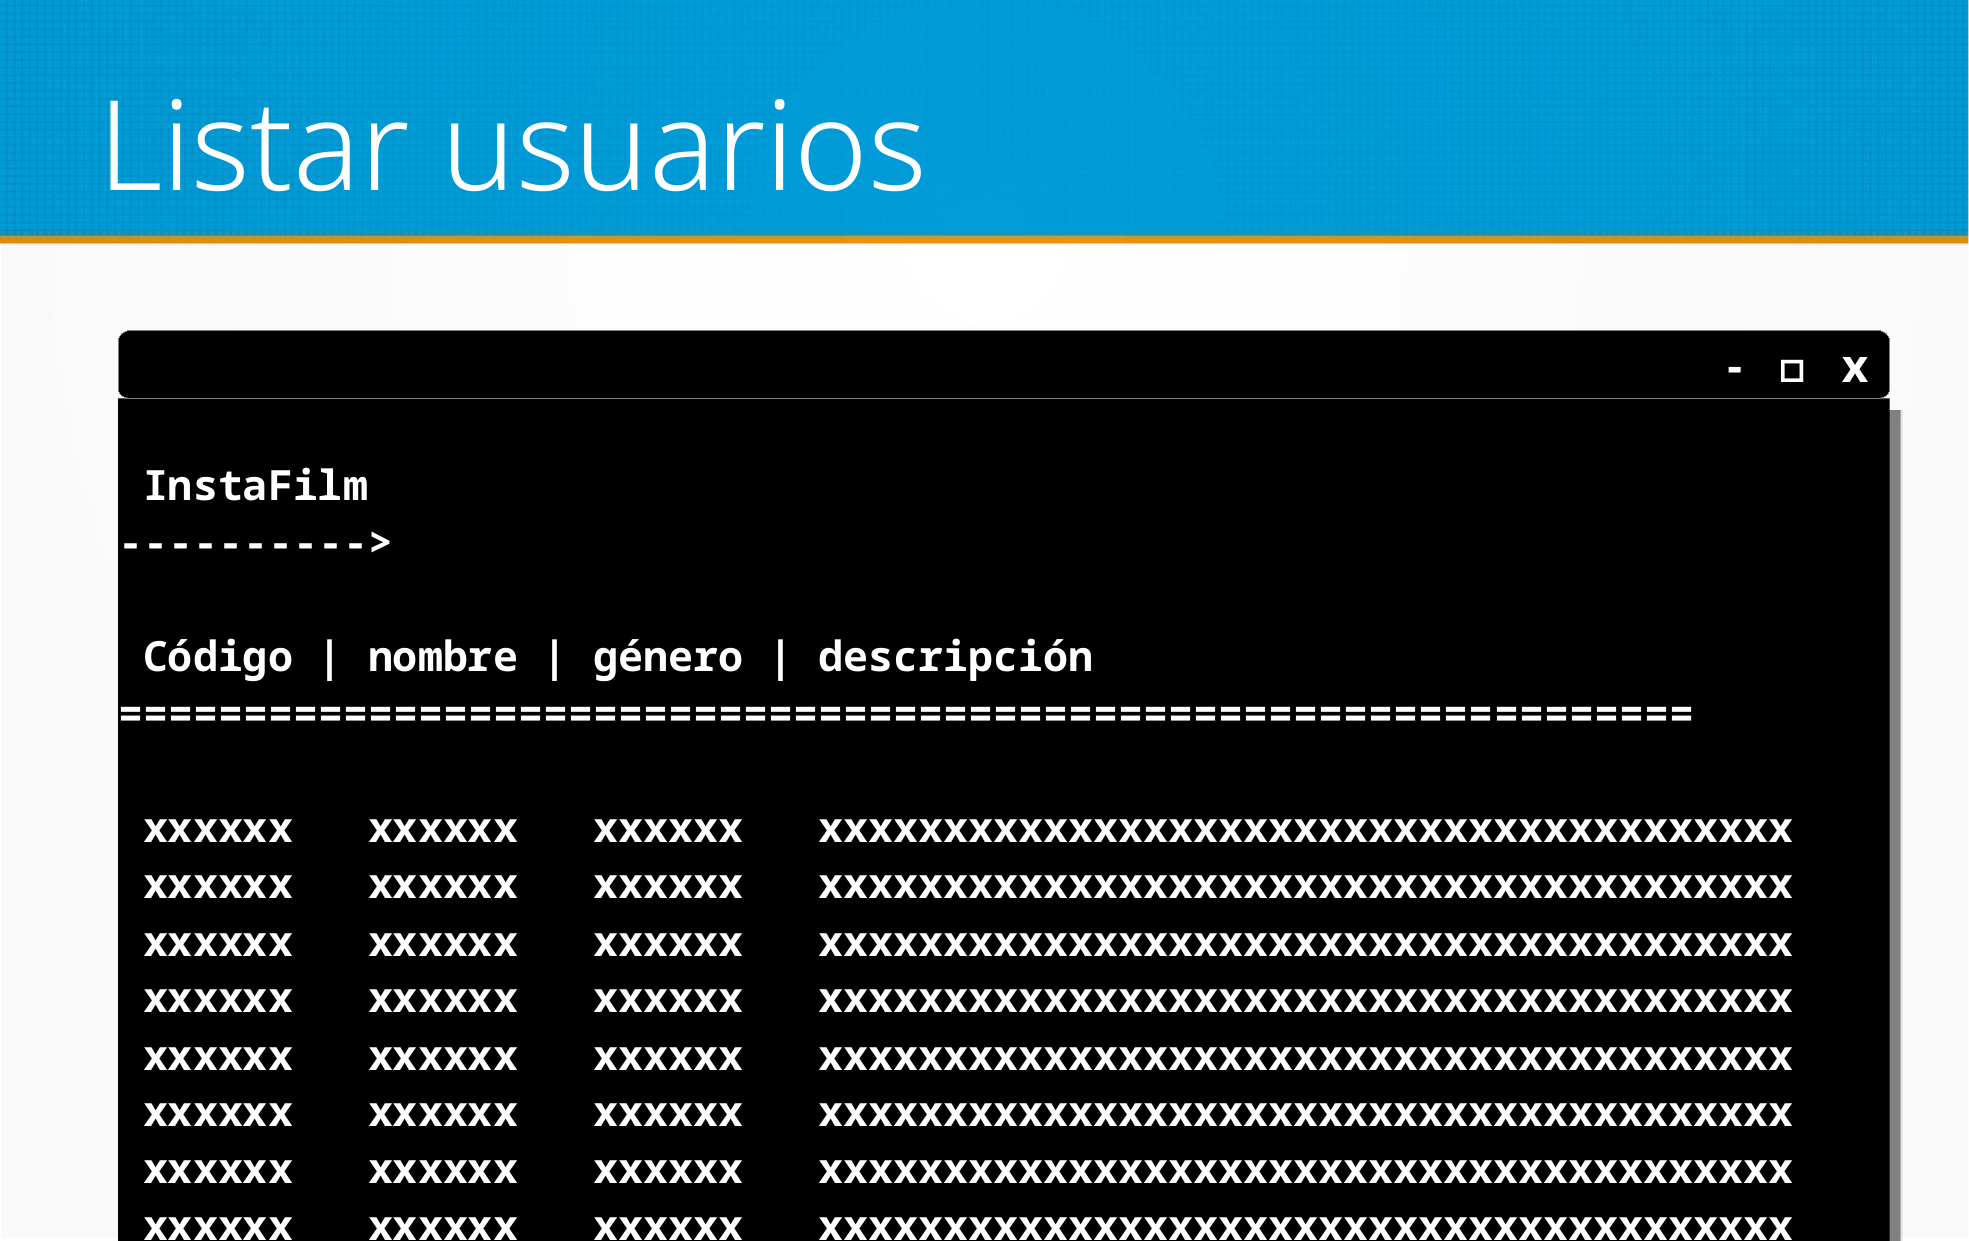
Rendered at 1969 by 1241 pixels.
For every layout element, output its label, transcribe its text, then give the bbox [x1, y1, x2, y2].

picture [0, 233, 1969, 1241]
title Listar usuarios [98, 19, 1870, 227]
text_box InstaFilm ----------> Código | nombre | género | descripción =============================================================== xxxxxx xxxxxx xxxxxx xxxxxxxxxxxxxxxxxxxxxxxxxxxxxxxxxxxxxxx xxxxxx xxxxxx xxxxxx xxxxxxxxxxxxxxxxxxxxxxxxxxxxxxxxxxxxxxx xxxxxx xxxxxx xxxxxx xxxxxxxxxxxxxxxxxxxxxxxxxxxxxxxxxxxxxxx xxxxxx xxxxxx xxxxxx xxxxxxxxxxxxxxxxxxxxxxxxxxxxxxxxxxxxxxx xxxxxx xxxxxx xxxxxx xxxxxxxxxxxxxxxxxxxxxxxxxxxxxxxxxxxxxxx xxxxxx xxxxxx xxxxxx xxxxxxxxxxxxxxxxxxxxxxxxxxxxxxxxxxxxxxx xxxxxx xxxxxx xxxxxx xxxxxxxxxxxxxxxxxxxxxxxxxxxxxxxxxxxxxxx xxxxxx xxxxxx xxxxxx xxxxxxxxxxxxxxxxxxxxxxxxxxxxxxxxxxxxxxx xxxxxx xxxxxx xxxxxx xxxxxxxxxxxxxxxxxxxxxxxxxxxxxxxxxxxxxxx [118, 398, 1890, 1123]
text_box - □ x [118, 330, 1890, 399]
